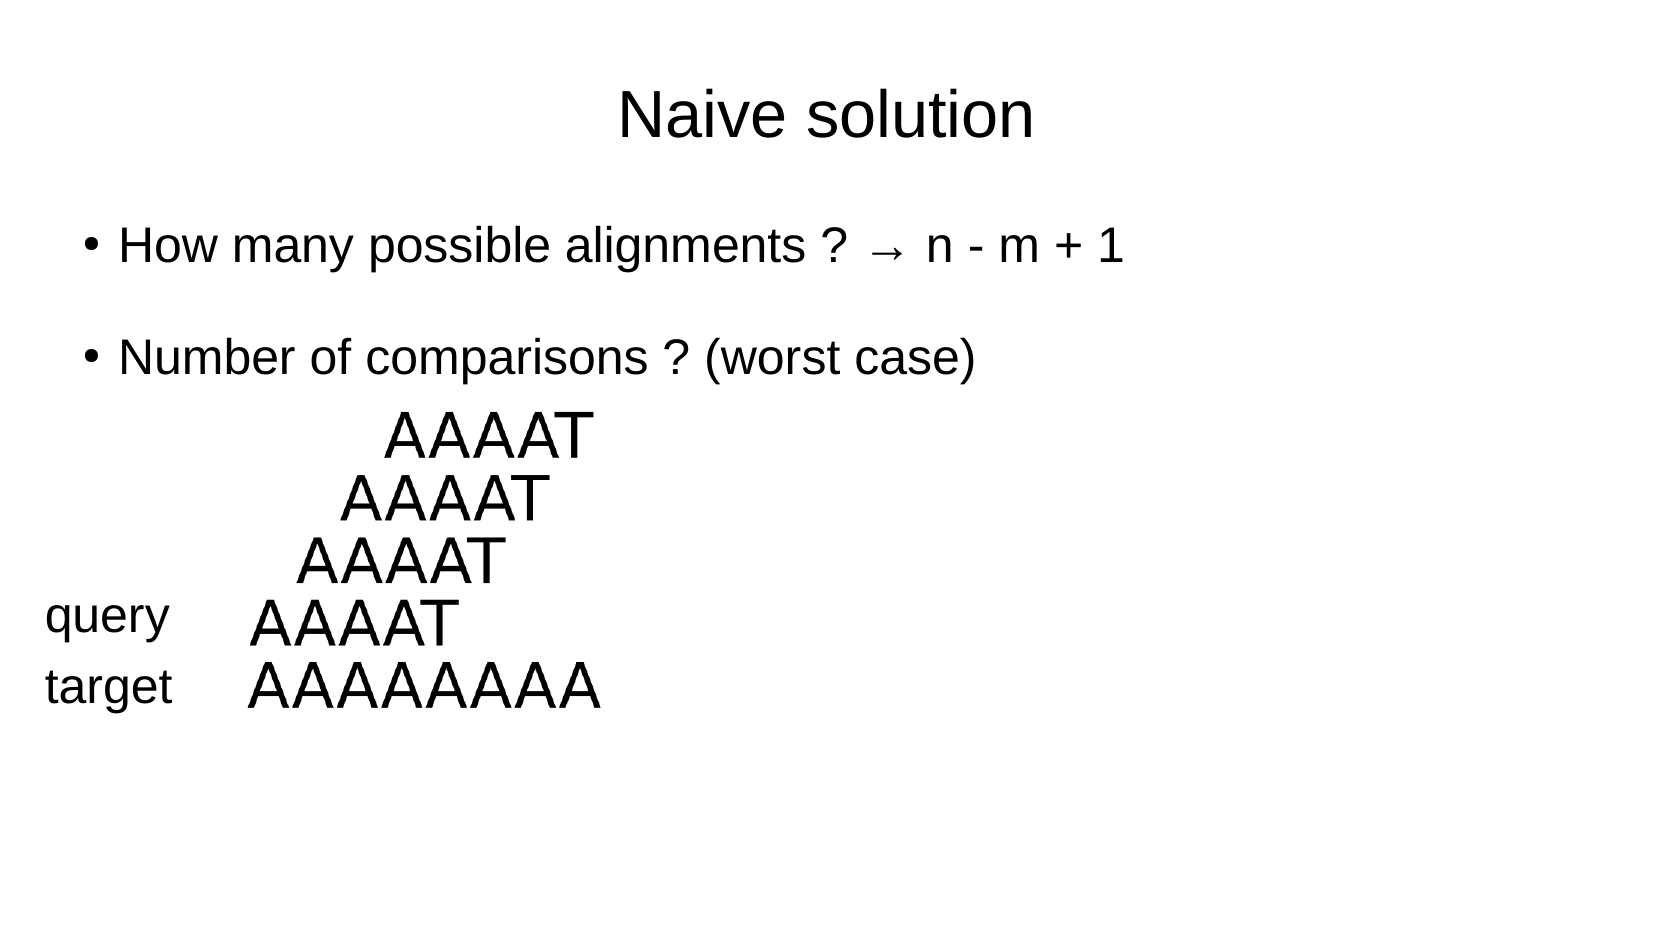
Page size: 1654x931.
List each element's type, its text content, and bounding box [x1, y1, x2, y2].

picture [247, 392, 669, 720]
text_box query [30, 579, 256, 650]
subtitle How many possible alignments ? → n - m + 1 Number of comparisons ? (worst case) [82, 217, 1571, 758]
title Naive solution [82, 37, 1571, 193]
text_box target [30, 650, 256, 722]
